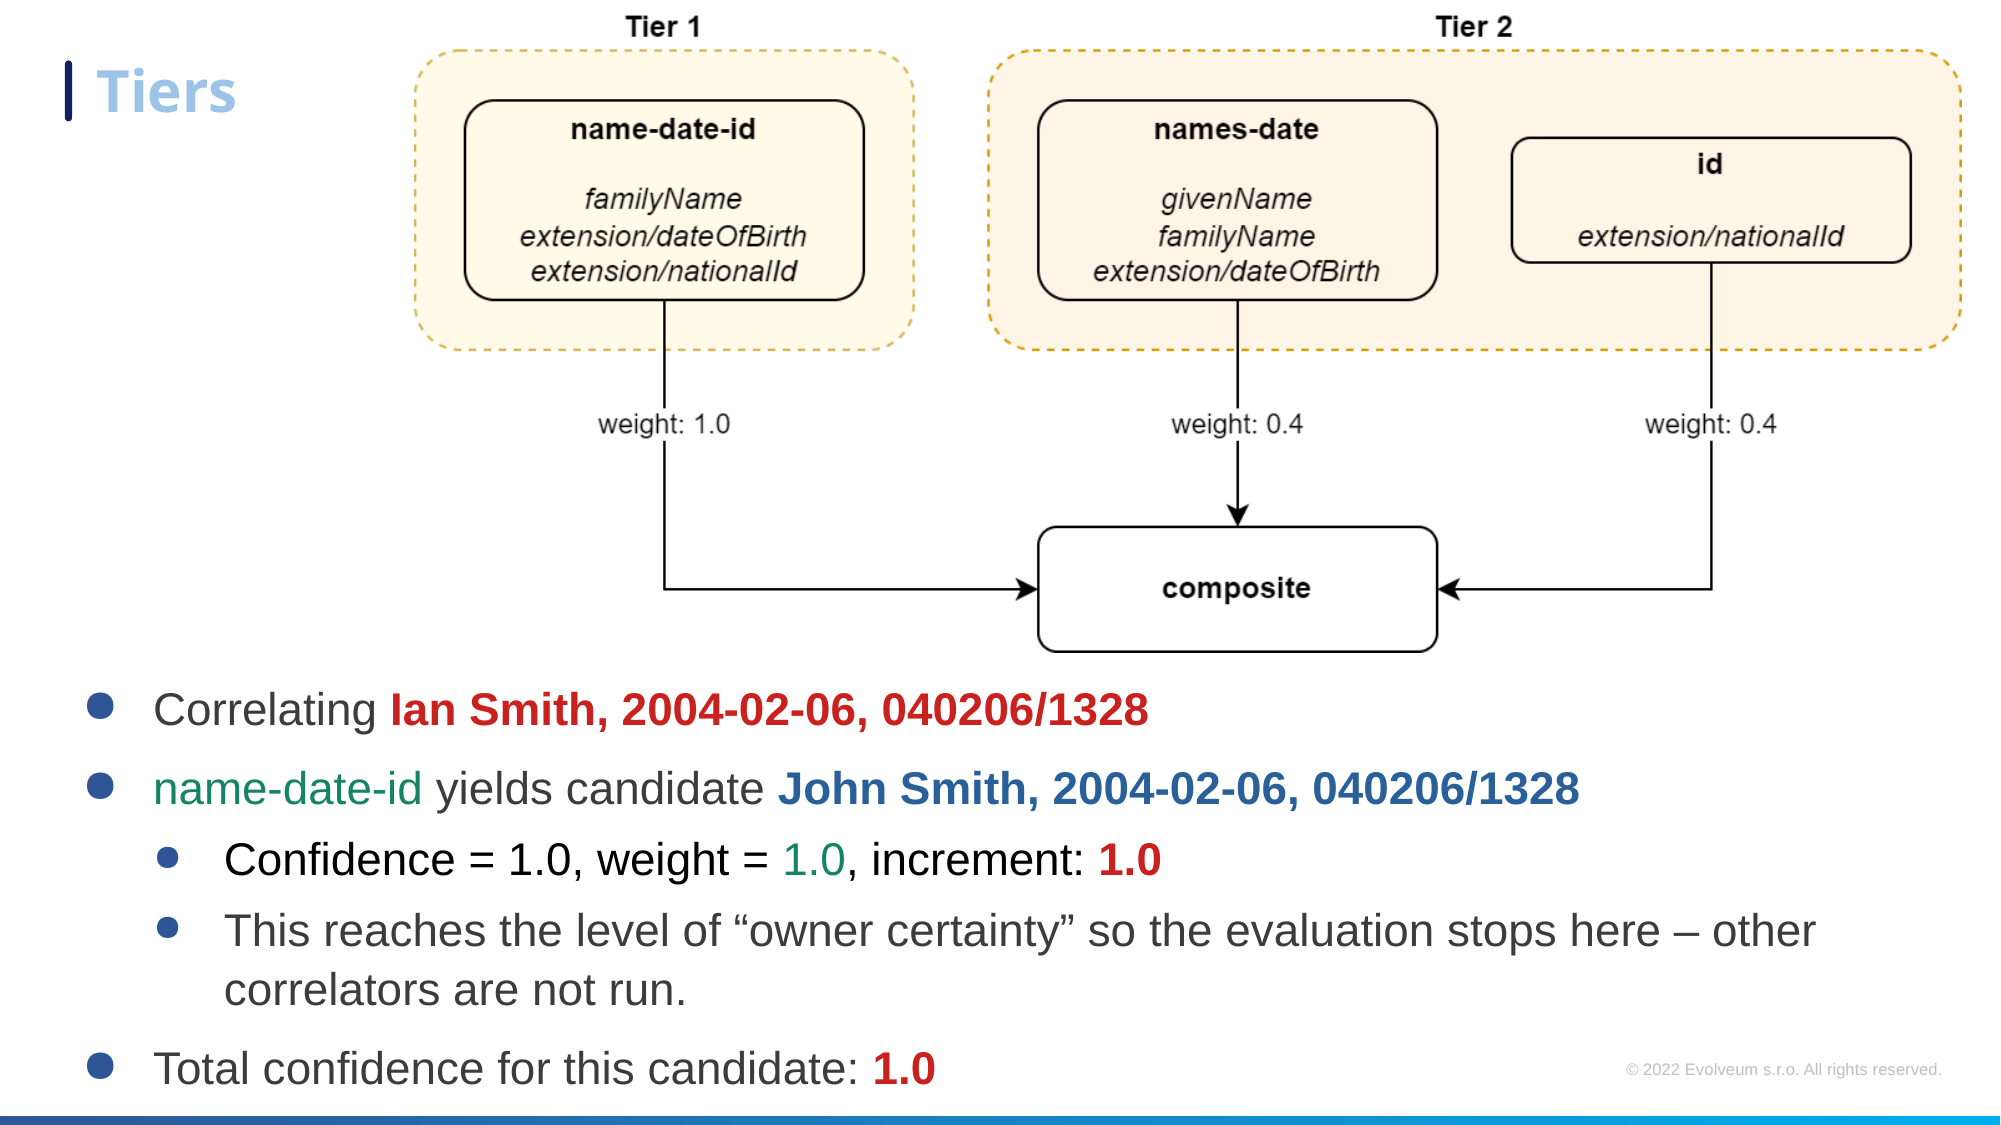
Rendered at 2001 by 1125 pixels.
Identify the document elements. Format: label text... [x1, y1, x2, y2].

picture [414, 7, 1962, 653]
list Correlating Ian Smith, 2004-02-06, 040206/1328 name-date-id yields candidate John Smith, 2004-02-06, 040206/1328 Confidence = 1.0, weight = 1.0, increment: 1.0 This reaches the level of “owner certainty” so the evaluation stops here – other correlators are not run. Total confidence for this candidate: 1.0 [67, 675, 1899, 1125]
title Tiers [96, 47, 414, 133]
